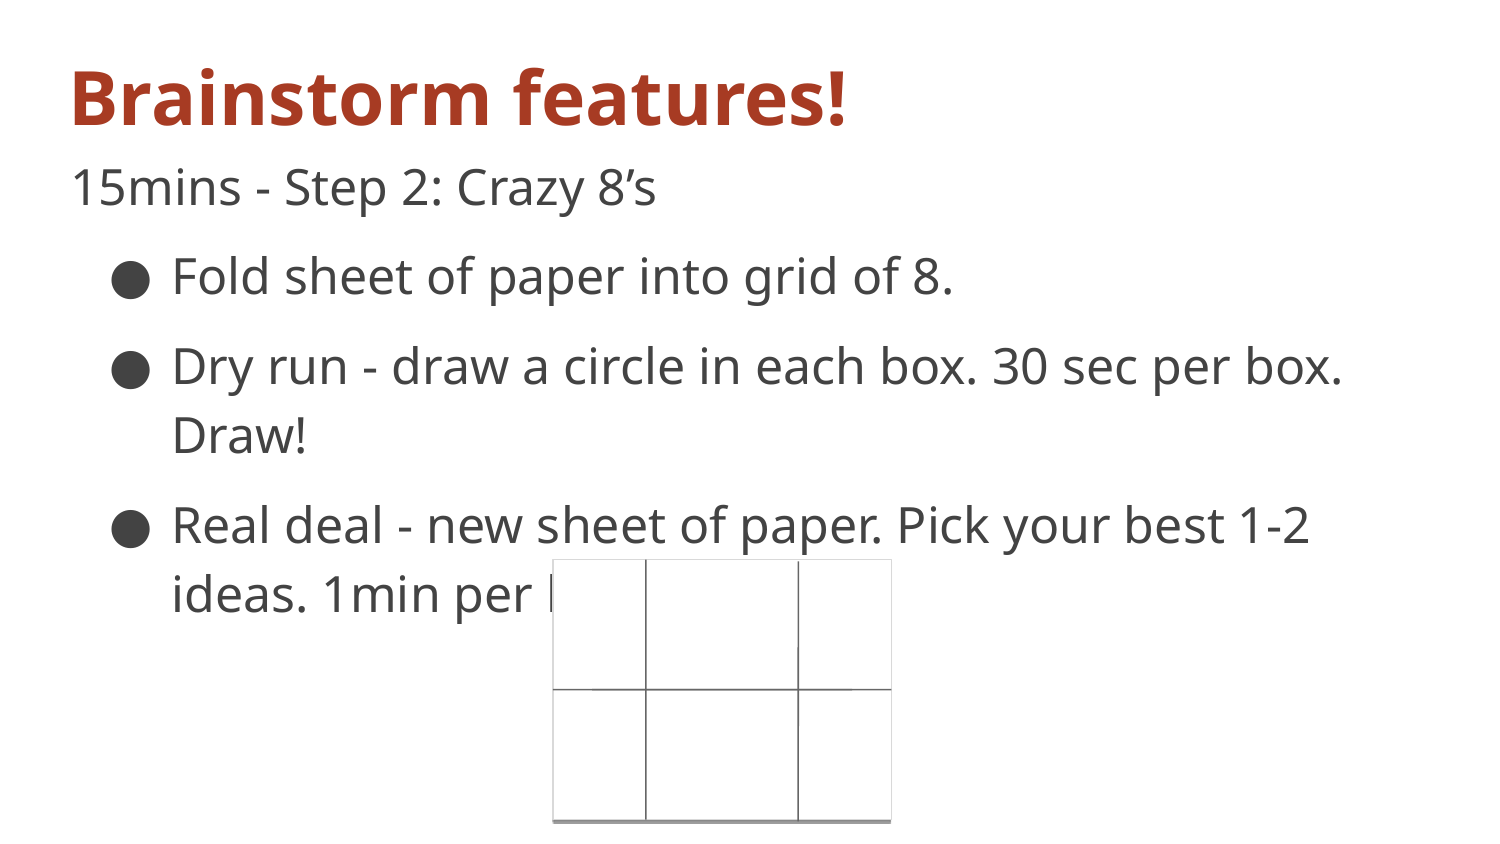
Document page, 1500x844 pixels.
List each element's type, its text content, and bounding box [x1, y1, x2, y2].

text_box [552, 691, 645, 820]
text_box [647, 559, 892, 688]
text_box Fold sheet of paper into grid of 8. Dry run - draw a circle in each box. 30 sec per box. Draw! Real deal - new sheet of paper. Pick your best 1-2 ideas. 1min per box. Draw! [81, 220, 1419, 454]
text_box Brainstorm features! [53, 39, 1391, 152]
text_box [799, 691, 892, 820]
text_box 15mins - Step 2: Crazy 8’s [55, 135, 1153, 227]
text_box [552, 559, 645, 688]
text_box [647, 691, 797, 820]
